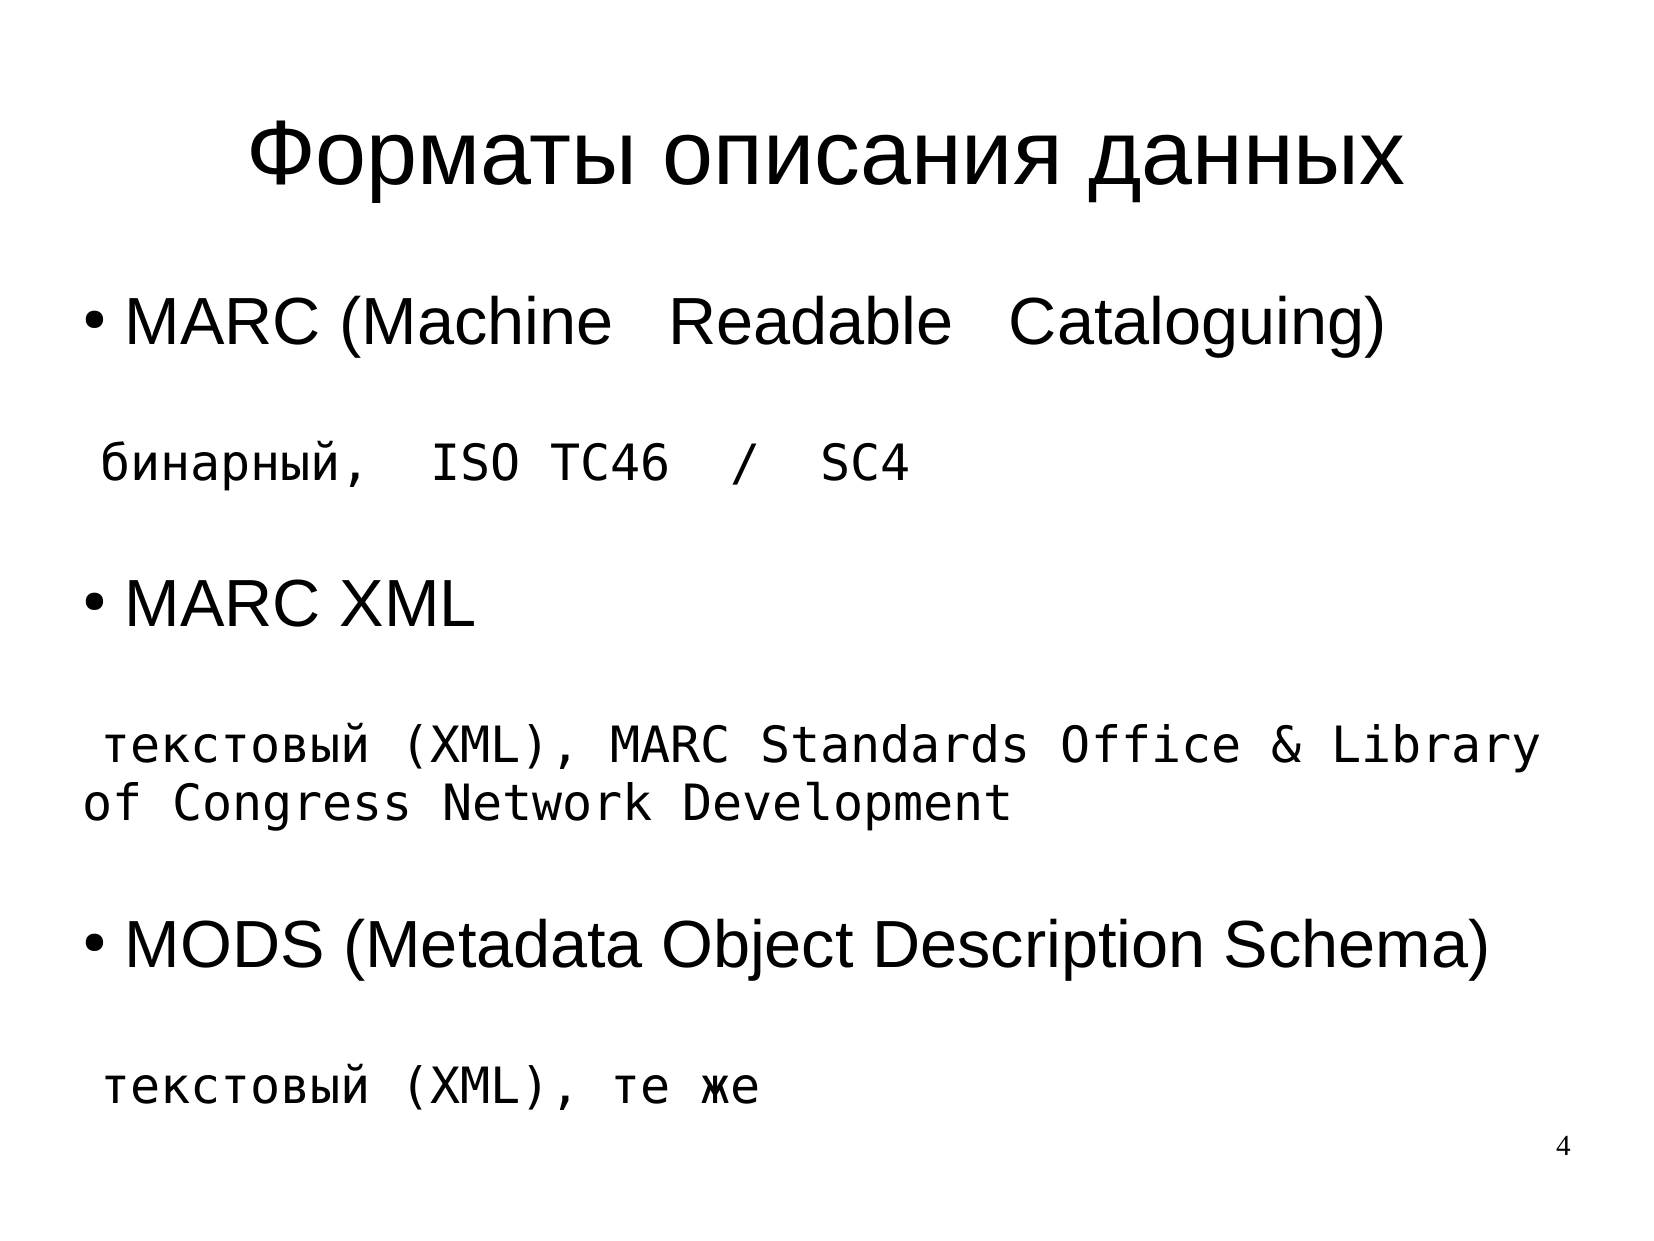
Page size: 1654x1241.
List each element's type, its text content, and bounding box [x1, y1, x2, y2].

title Форматы описания данных [82, 56, 1571, 250]
subtitle MARC (Machine Readable Cataloguing) бинарный, ISO TC46 / SC4 MARC XML текстовый (XML), MARC Standards Office & Library of Congress Network Development MODS (Metadata Object Description Schema) текстовый (XML), те же [82, 283, 1571, 1115]
